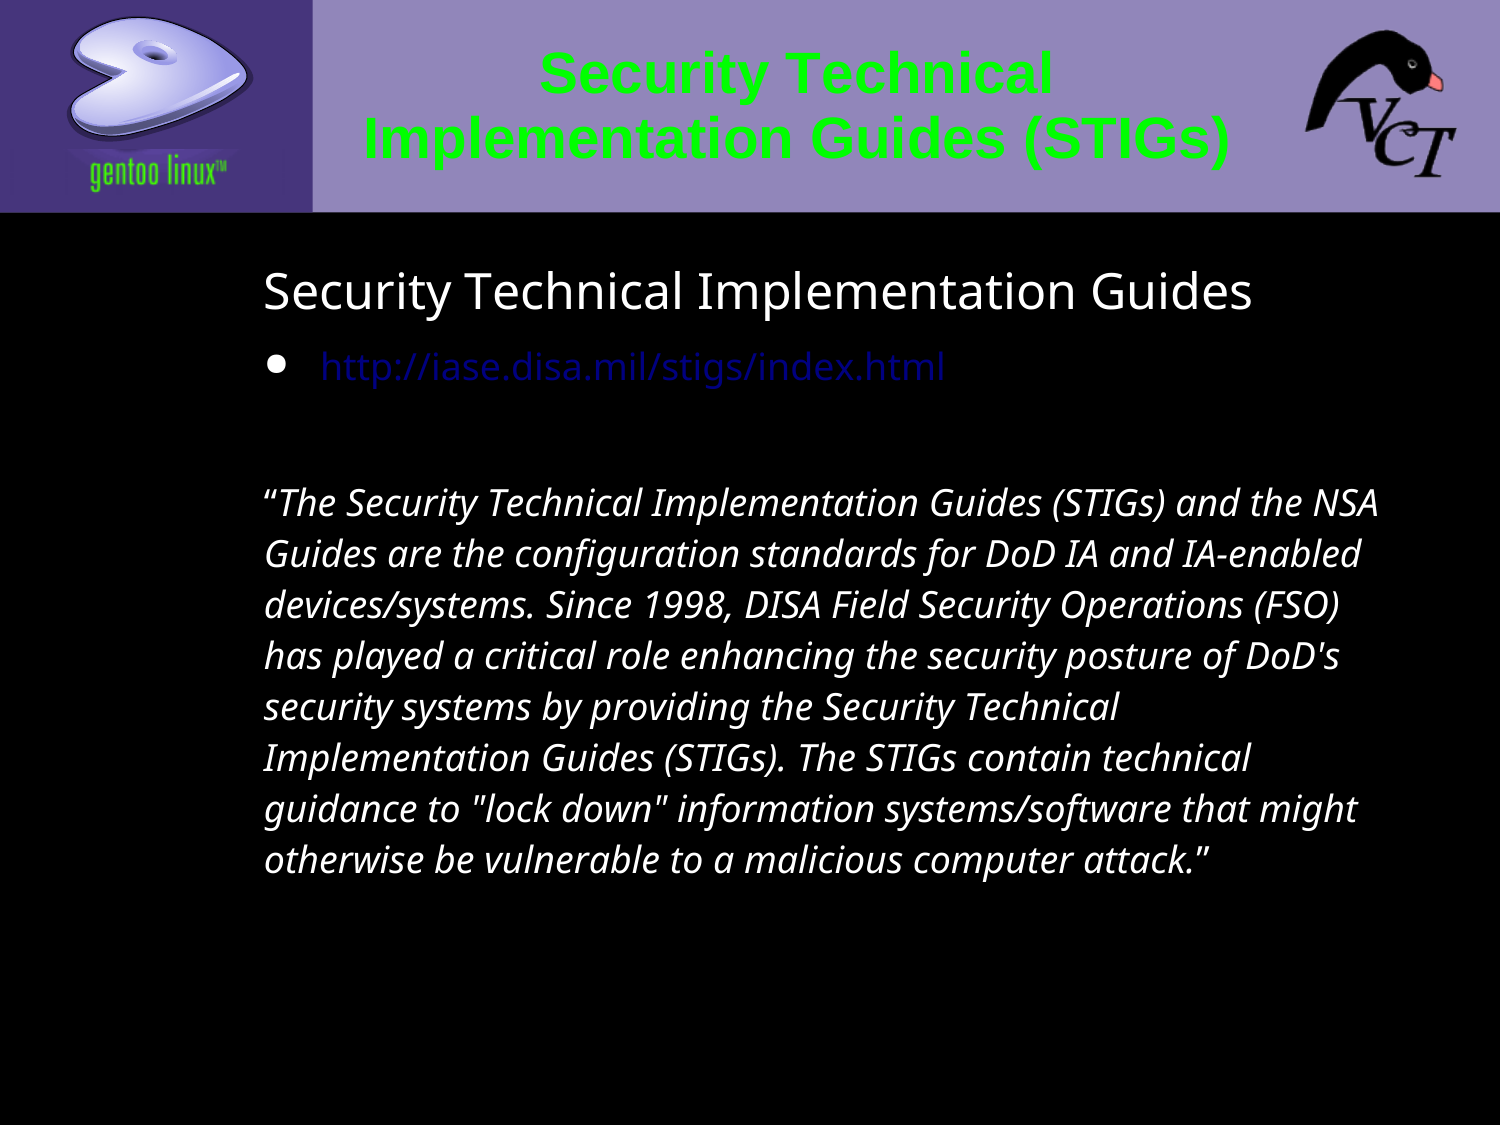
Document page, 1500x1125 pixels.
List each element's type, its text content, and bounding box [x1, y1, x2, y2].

title Security Technical Implementation Guides (STIGs) [324, 12, 1271, 201]
picture [1292, 21, 1471, 189]
picture [0, 149, 300, 195]
list Security Technical Implementation Guides http://iase.disa.mil/stigs/index.html “The Security Technical Implementation Guides (STIGs) and the NSA Guides are the configuration standards for DoD IA and IA-enabled devices/systems. Since 1998, DISA Field Security Operations (FSO) has played a critical role enhancing the security posture of DoD's security systems by providing the Security Technical Implementation Guides (STIGs). The STIGs contain technical guidance to "lock down" information systems/software that might otherwise be vulnerable to a malicious computer attack.” [207, 255, 1391, 1072]
